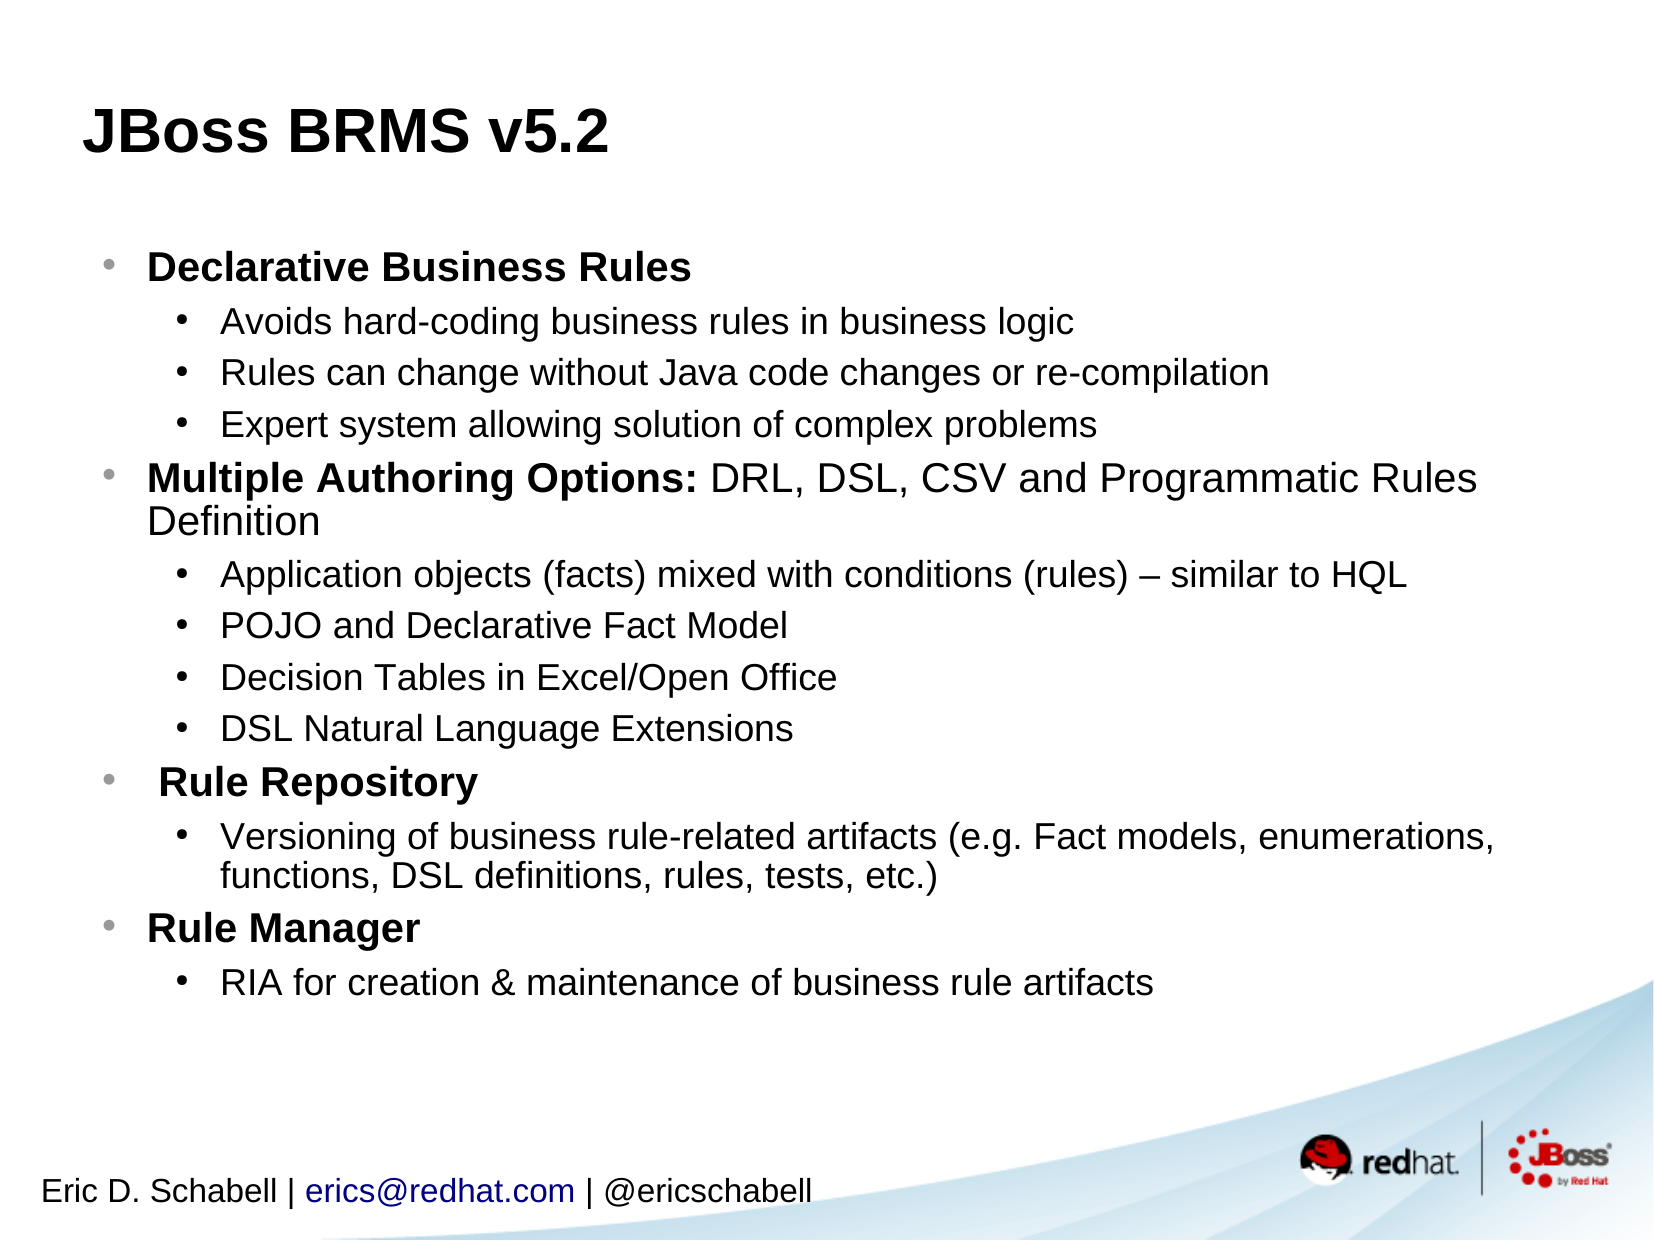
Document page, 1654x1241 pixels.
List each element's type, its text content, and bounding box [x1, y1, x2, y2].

title JBoss BRMS v5.2 [82, 37, 1571, 226]
picture [3, 0, 1654, 1240]
text_box Declarative Business Rules Avoids hard-coding business rules in business logic Rules can change without Java code changes or re-compilation Expert system allowing solution of complex problems Multiple Authoring Options: DRL, DSL, CSV and Programmatic Rules Definition Application objects (facts) mixed with conditions (rules) – similar to HQL POJO and Declarative Fact Model Decision Tables in Excel/Open Office DSL Natural Language Extensions Rule Repository Versioning of business rule-related artifacts (e.g. Fact models, enumerations, functions, DSL definitions, rules, tests, etc.) Rule Manager RIA for creation & maintenance of business rule artifacts [86, 244, 1575, 1068]
